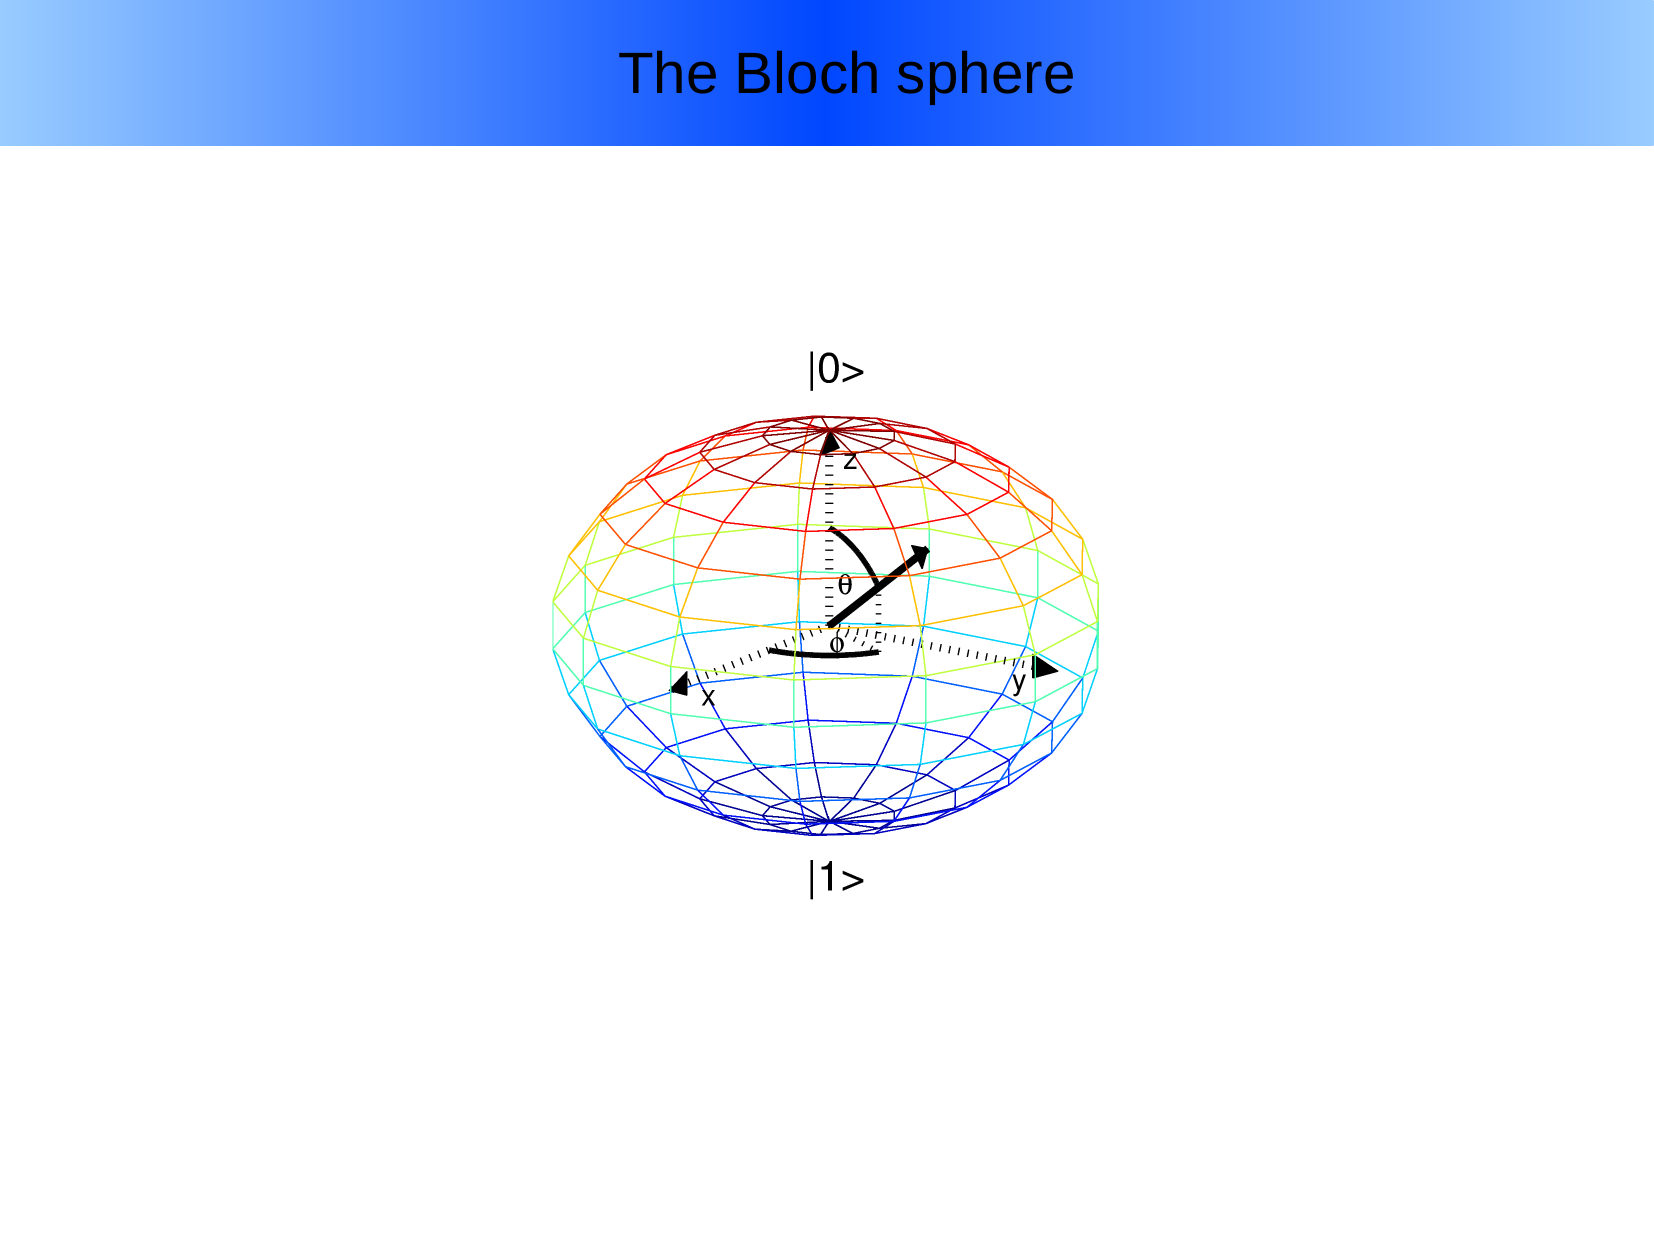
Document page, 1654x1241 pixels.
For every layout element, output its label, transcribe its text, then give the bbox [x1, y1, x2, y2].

picture [551, 331, 1106, 904]
text_box [0, 0, 1654, 146]
text_box The Bloch sphere [603, 33, 1091, 121]
